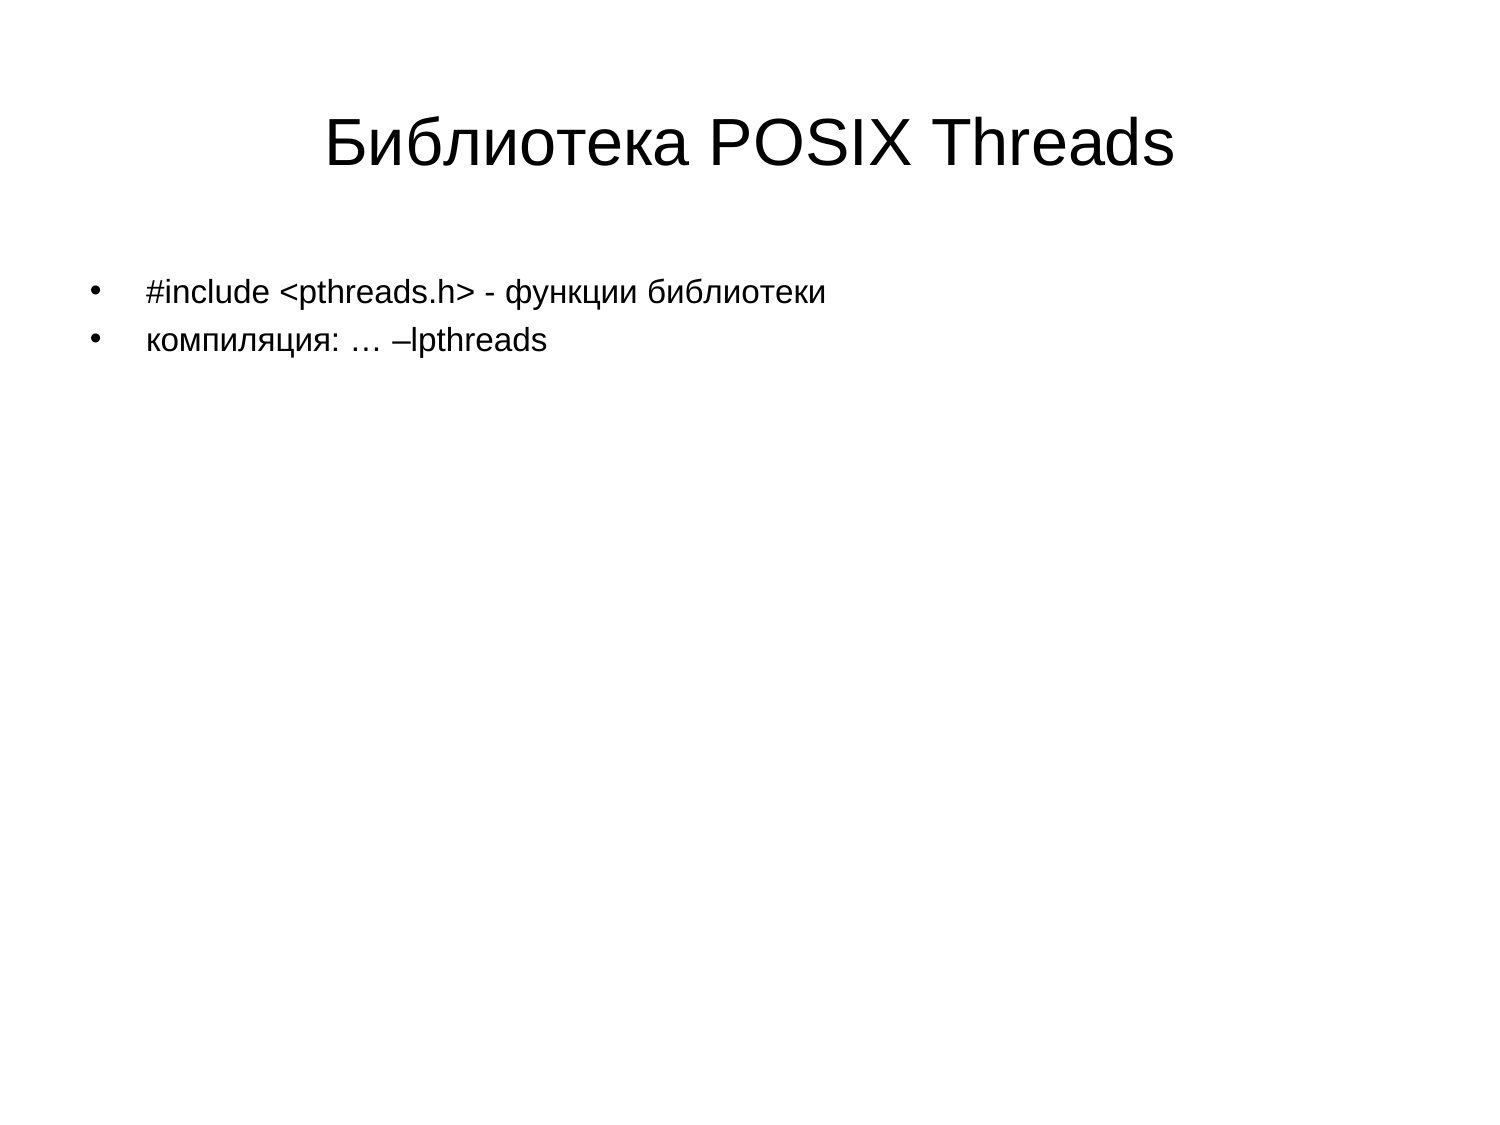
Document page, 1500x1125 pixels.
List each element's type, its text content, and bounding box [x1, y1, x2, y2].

title Библиотека POSIX Threads [75, 45, 1426, 233]
list #include <pthreads.h> - функции библиотеки компиляция: … –lpthreads [75, 262, 1426, 1005]
